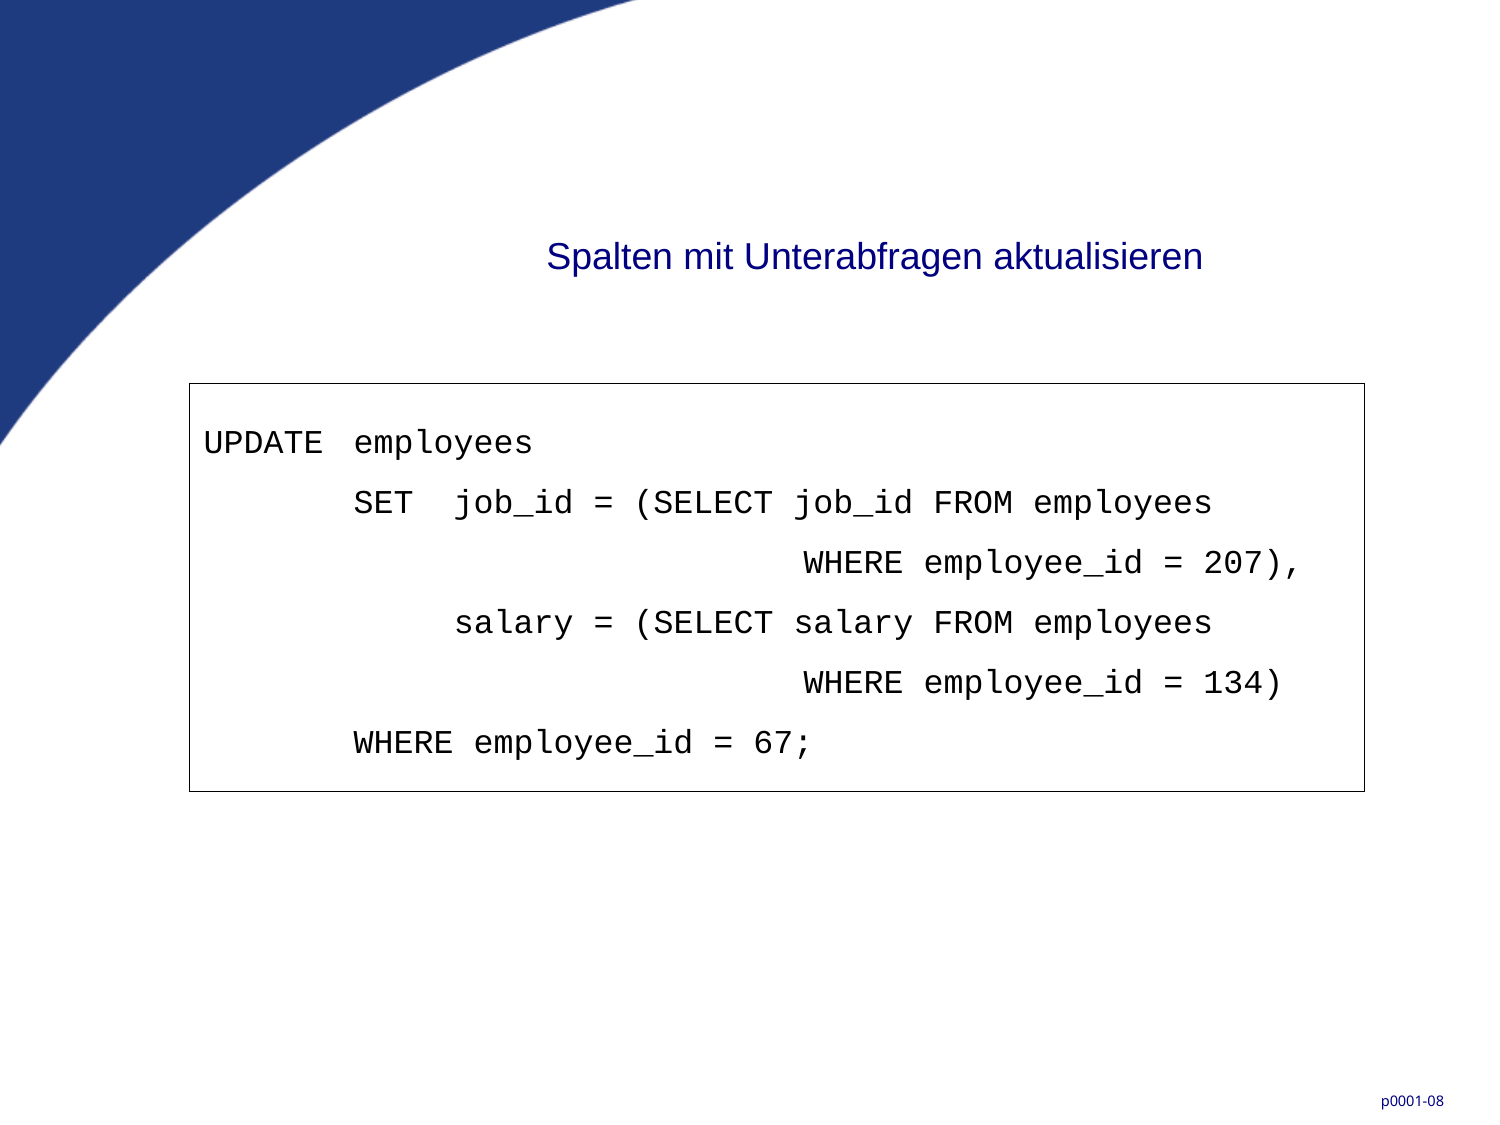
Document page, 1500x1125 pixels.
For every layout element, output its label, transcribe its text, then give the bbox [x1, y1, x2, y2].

picture [0, 0, 648, 462]
title Spalten mit Unterabfragen aktualisieren [337, 224, 1413, 313]
text_box UPDATE employees SET job_id = (SELECT job_id FROM employees WHERE employee_id = 207), salary = (SELECT salary FROM employees WHERE employee_id = 134) WHERE employee_id = 67; [188, 383, 1364, 792]
